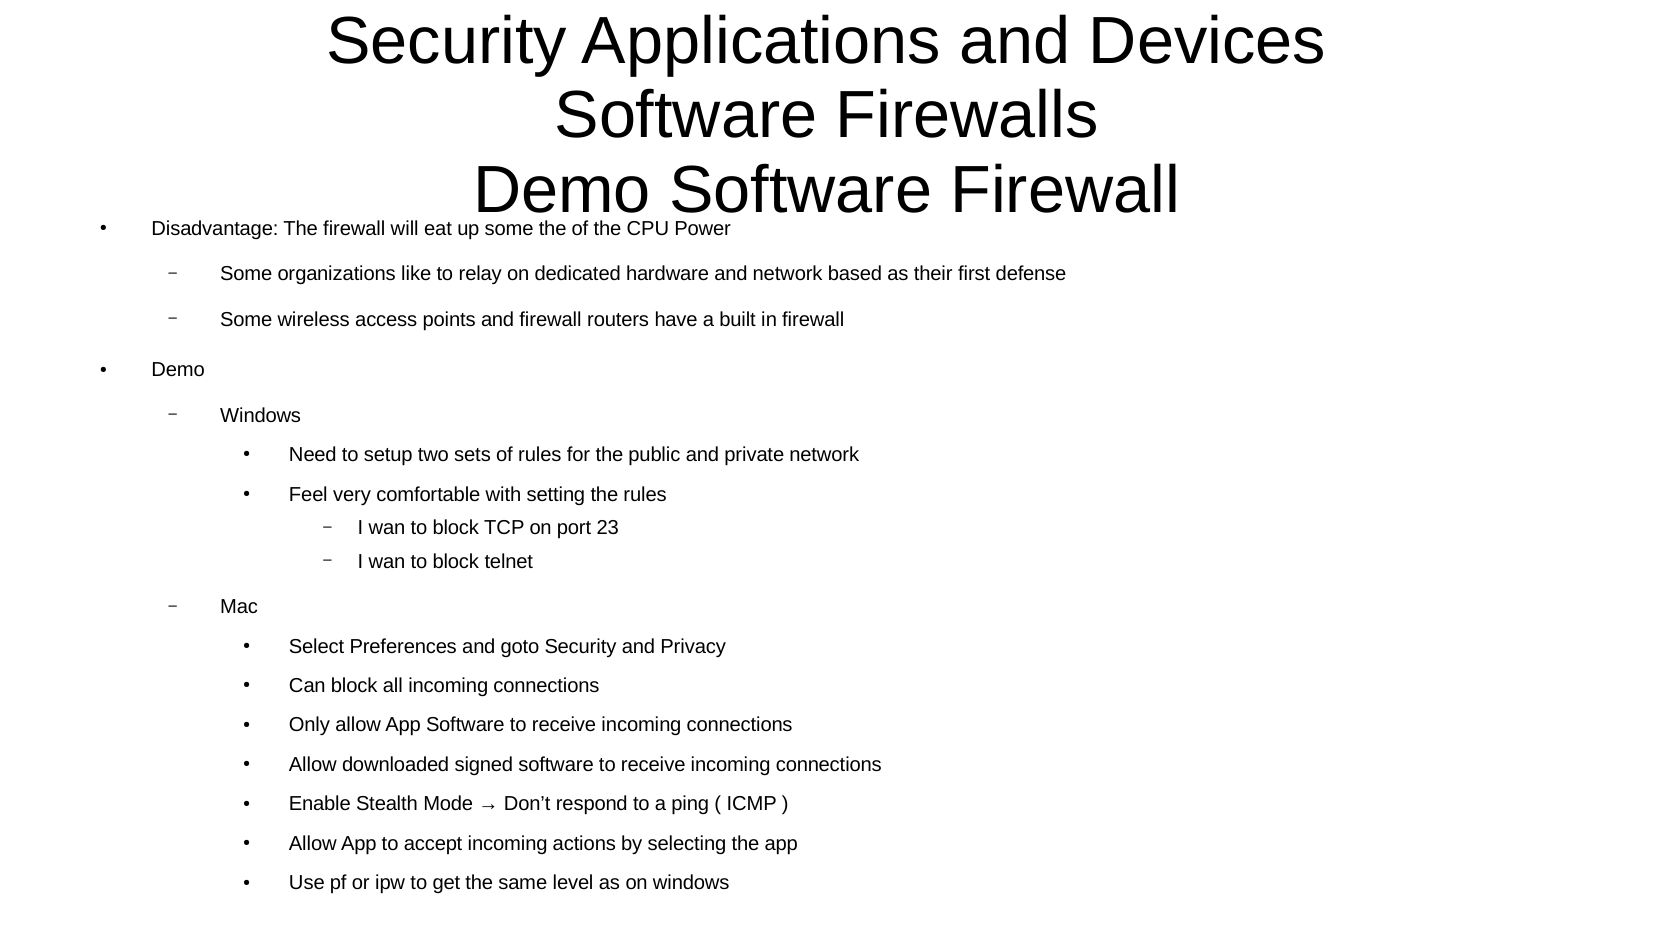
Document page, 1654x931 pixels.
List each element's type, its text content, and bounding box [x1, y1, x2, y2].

list Disadvantage: The firewall will eat up some the of the CPU Power Some organizations like to relay on dedicated hardware and network based as their first defense Some wireless access points and firewall routers have a built in firewall Demo Windows Need to setup two sets of rules for the public and private network Feel very comfortable with setting the rules I wan to block TCP on port 23 I wan to block telnet Mac Select Preferences and goto Security and Privacy Can block all incoming connections Only allow App Software to receive incoming connections Allow downloaded signed software to receive incoming connections Enable Stealth Mode → Don’t respond to a ping ( ICMP ) Allow App to accept incoming actions by selecting the app Use pf or ipw to get the same level as on windows [82, 217, 1636, 901]
title Security Applications and Devices Software Firewalls Demo Software Firewall [82, 2, 1571, 217]
